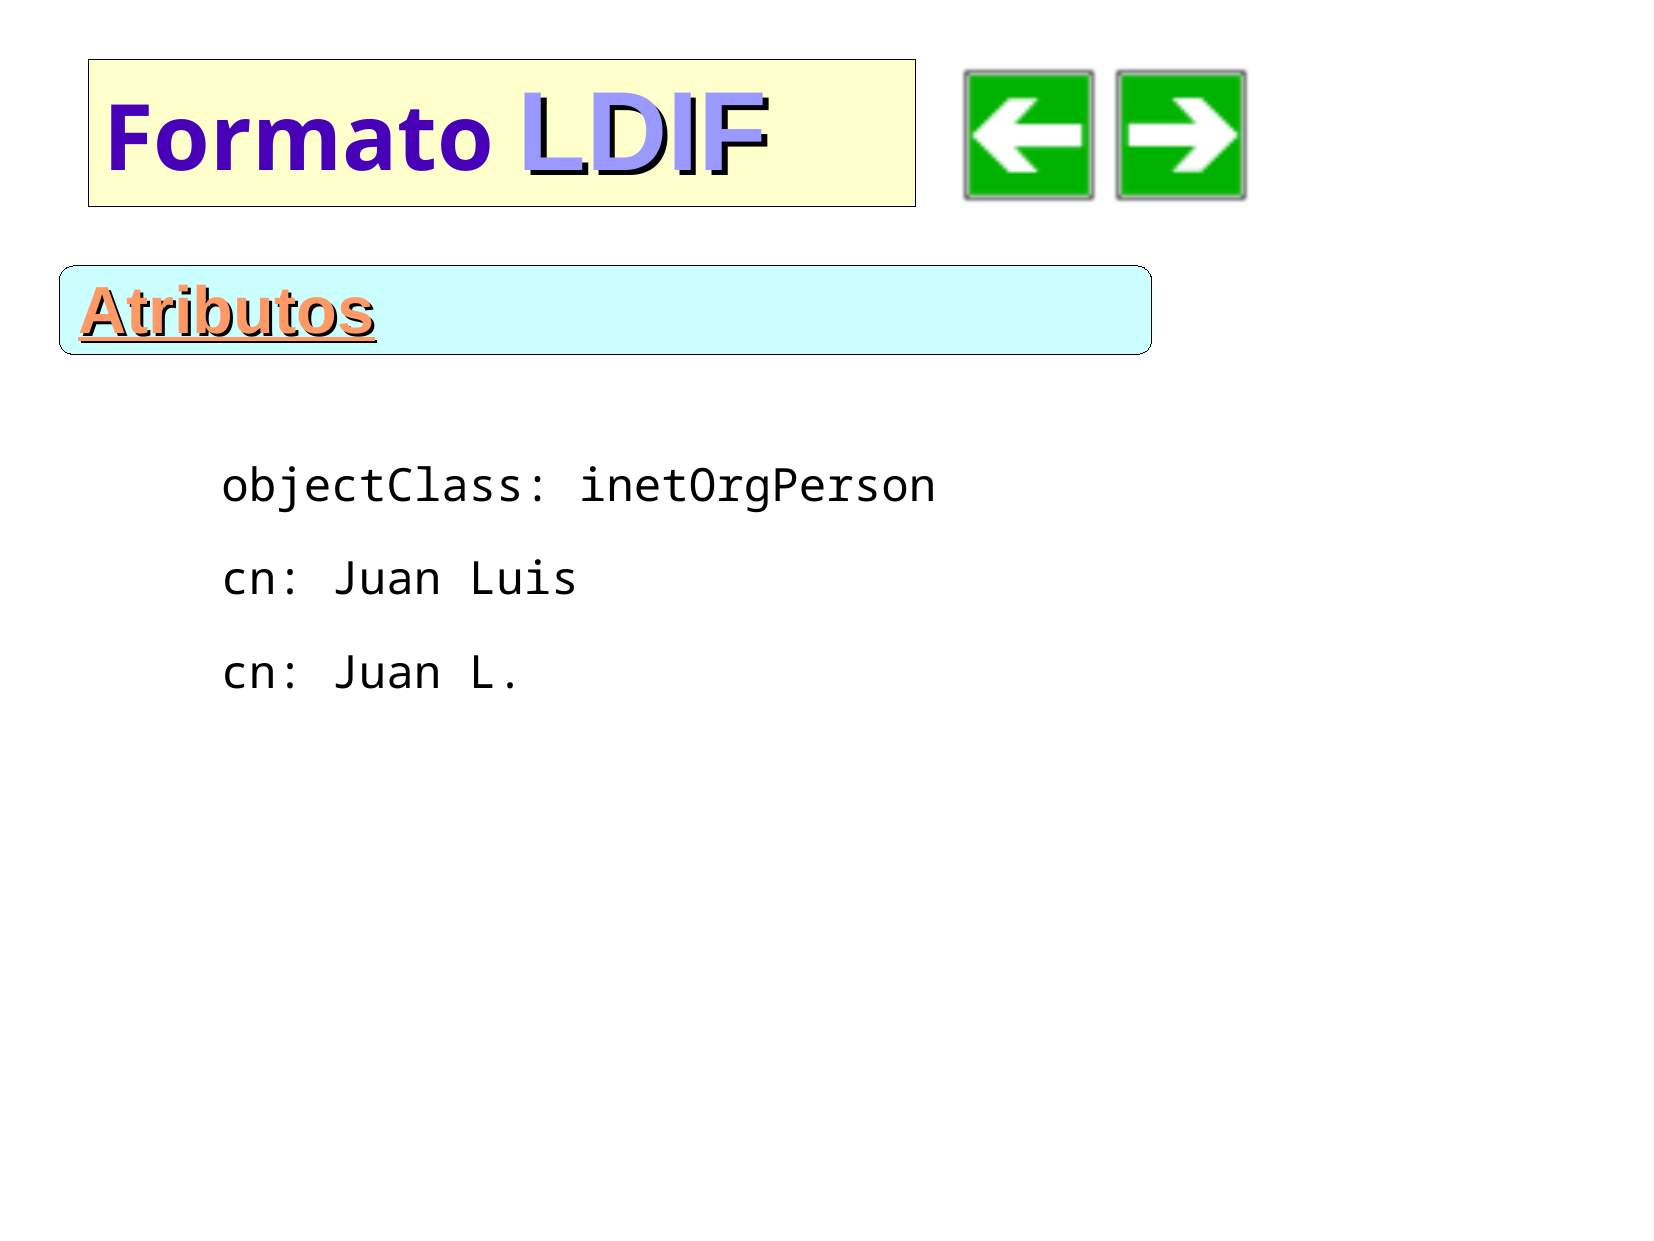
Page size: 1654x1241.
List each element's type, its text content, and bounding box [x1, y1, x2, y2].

text_box Atributos [59, 265, 1152, 355]
text_box objectClass: inetOrgPerson cn: Juan Luis cn: Juan L. [206, 413, 1359, 690]
text_box Formato LDIF [88, 59, 916, 207]
picture [956, 62, 1105, 211]
picture [1108, 62, 1257, 211]
